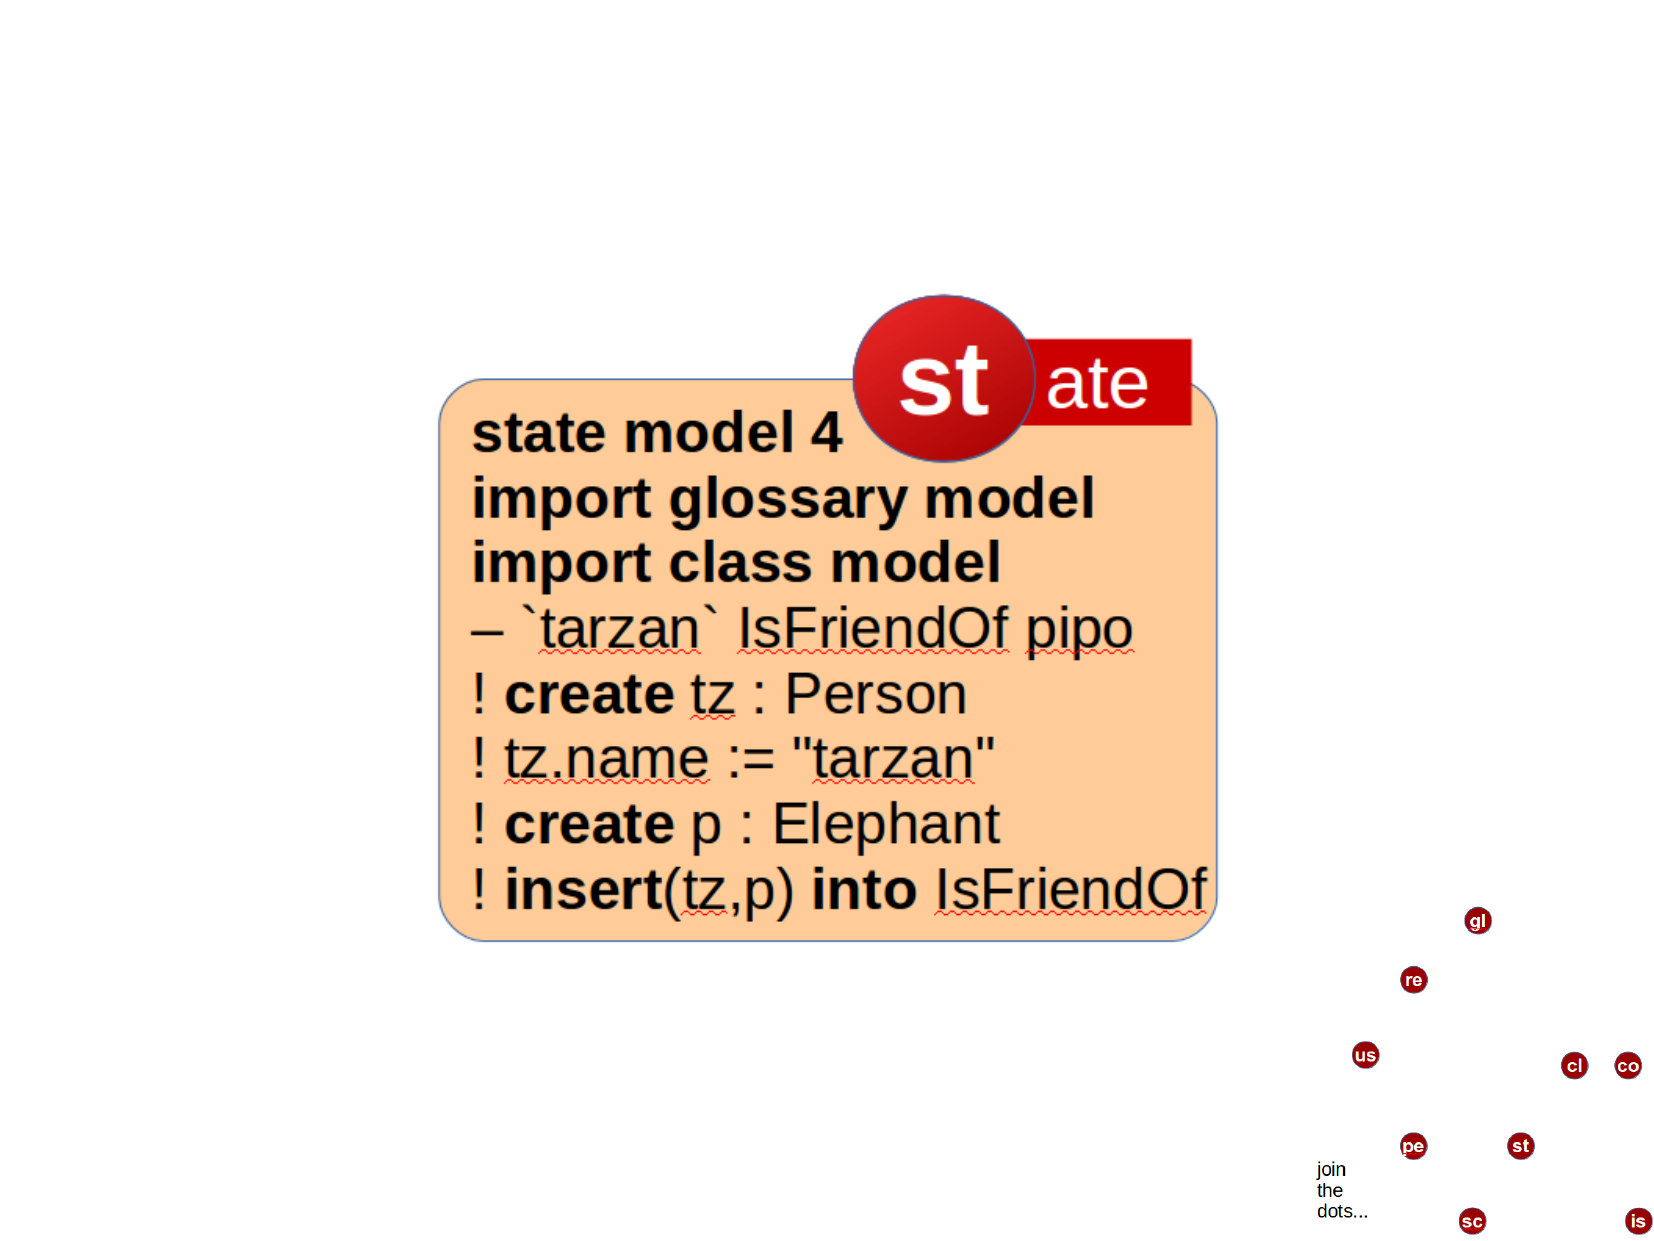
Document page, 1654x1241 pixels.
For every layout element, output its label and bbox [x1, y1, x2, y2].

picture [429, 288, 1224, 950]
picture [1311, 897, 1654, 1235]
